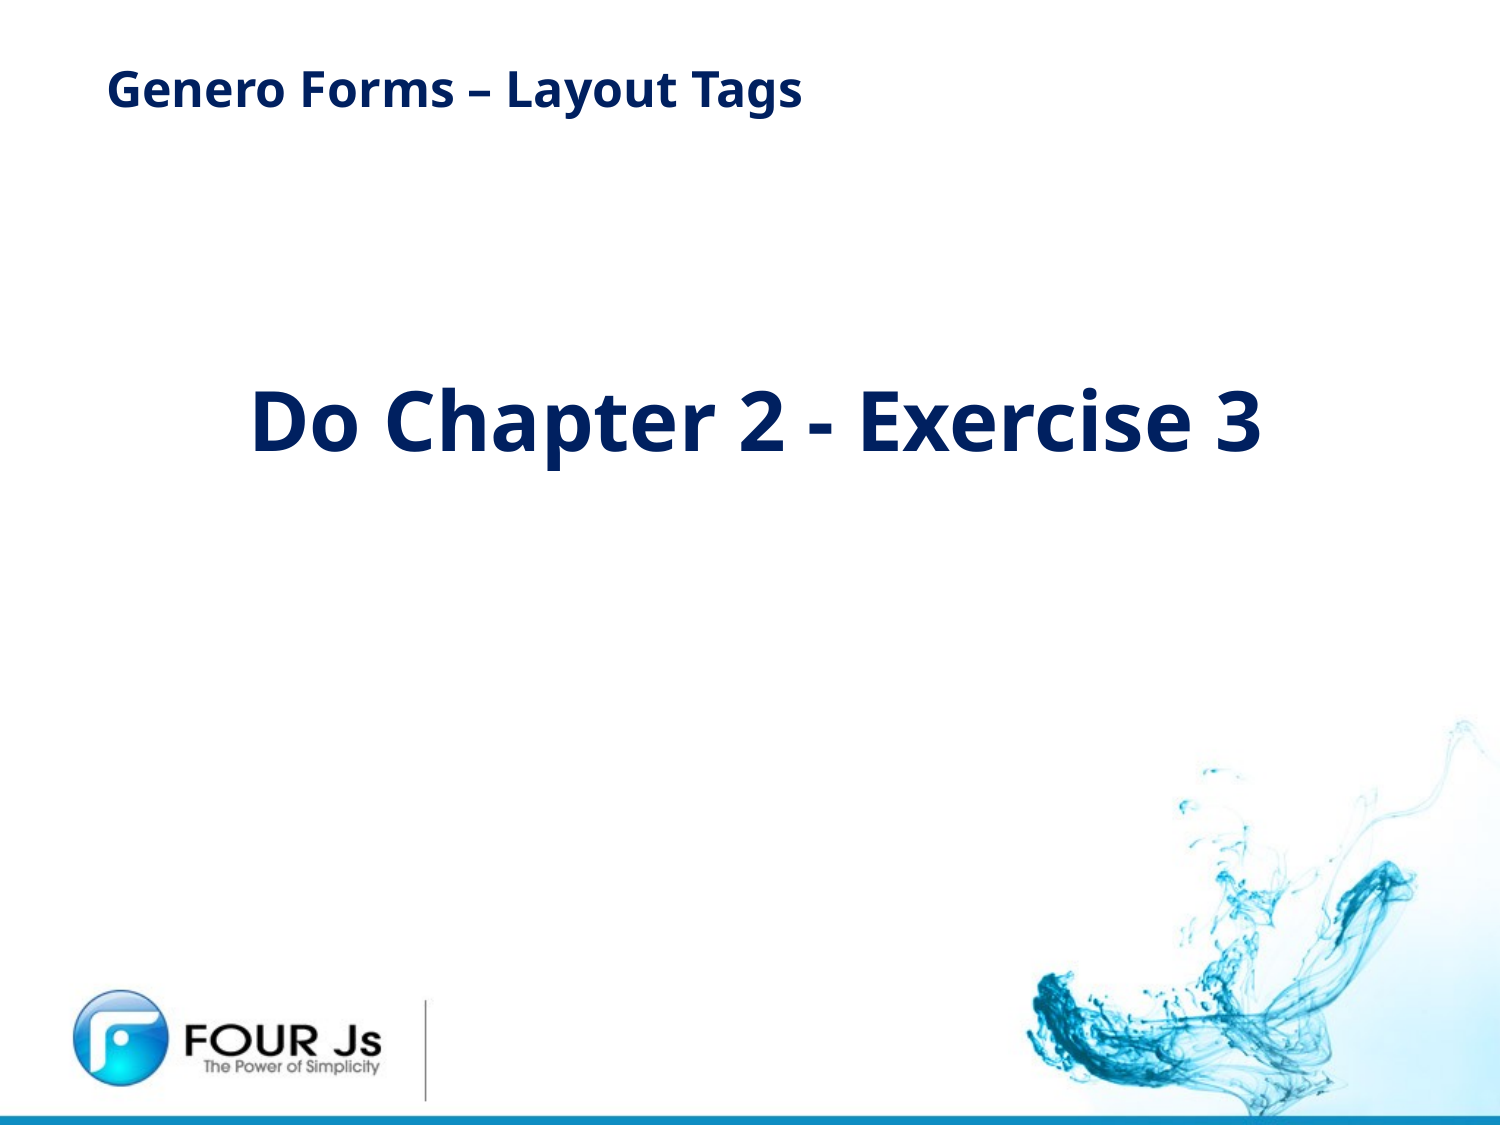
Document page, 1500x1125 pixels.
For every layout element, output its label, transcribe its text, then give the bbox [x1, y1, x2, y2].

title Genero Forms – Layout Tags [106, 35, 1388, 142]
picture [0, 0, 1500, 1122]
title Do Chapter 2 - Exercise 3 [35, 366, 1477, 473]
